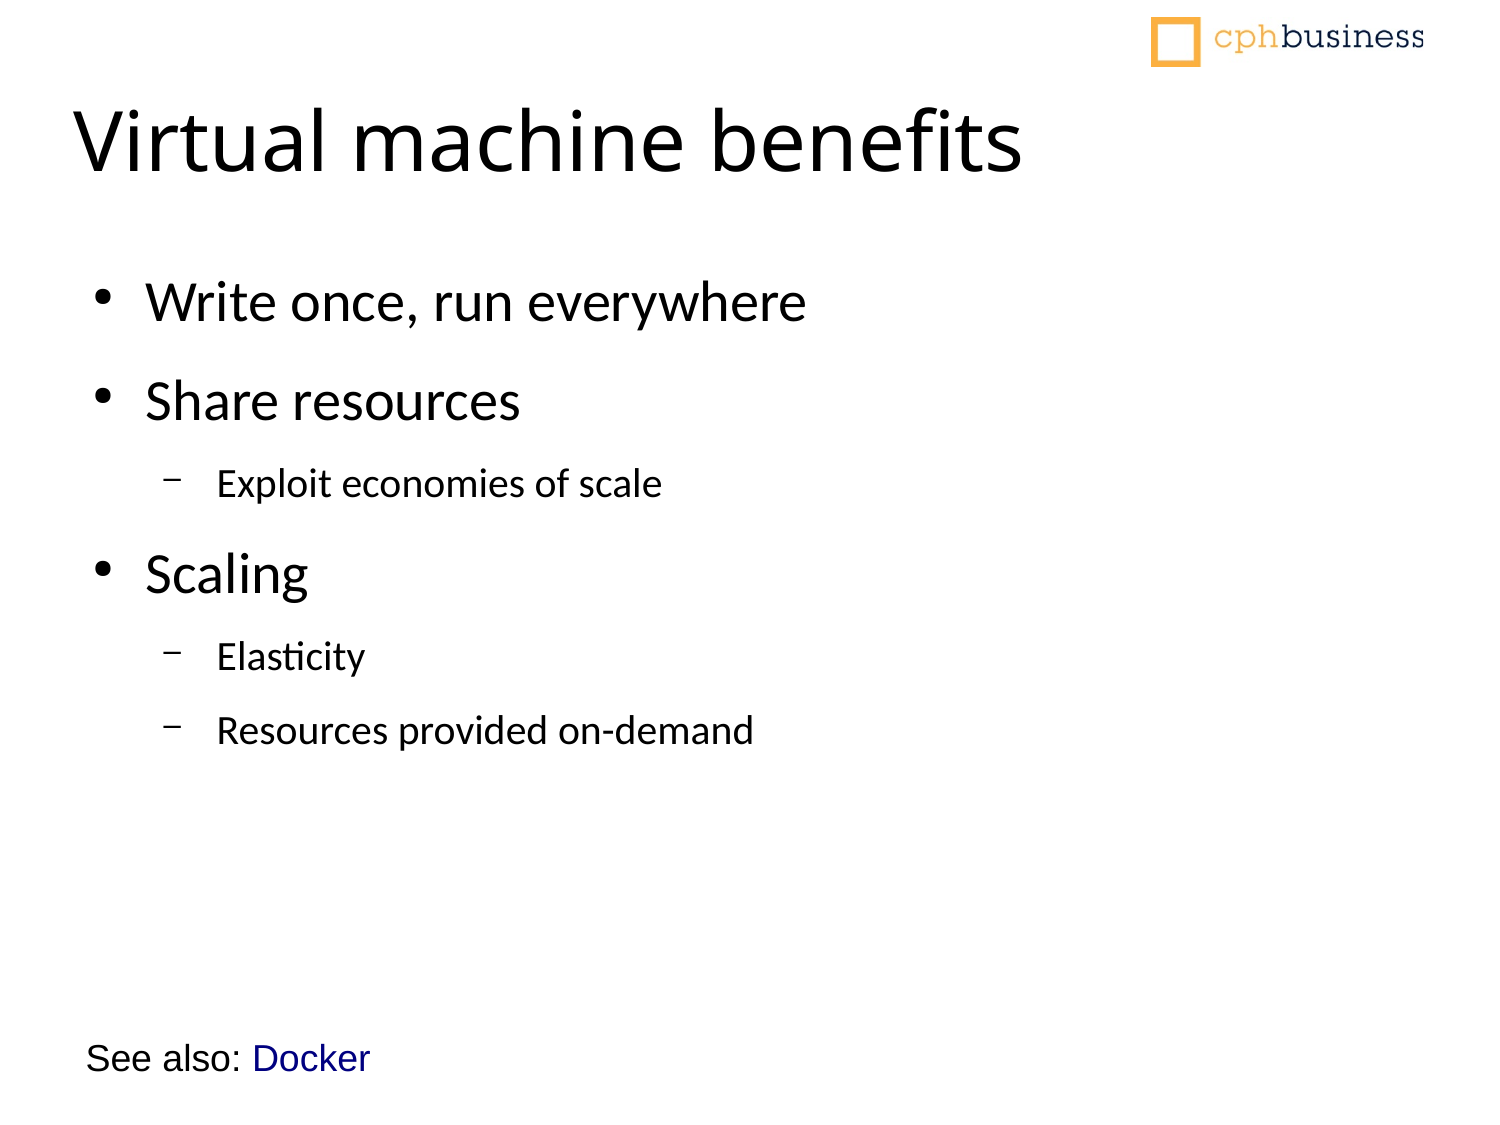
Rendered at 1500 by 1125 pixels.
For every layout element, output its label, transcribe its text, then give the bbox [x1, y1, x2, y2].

picture [1151, 17, 1424, 44]
text_box See also: Docker [70, 1029, 1418, 1087]
list Write once, run everywhere Share resources Exploit economies of scale Scaling Elasticity Resources provided on-demand [75, 263, 1425, 969]
title Virtual machine benefits [73, 44, 1424, 233]
